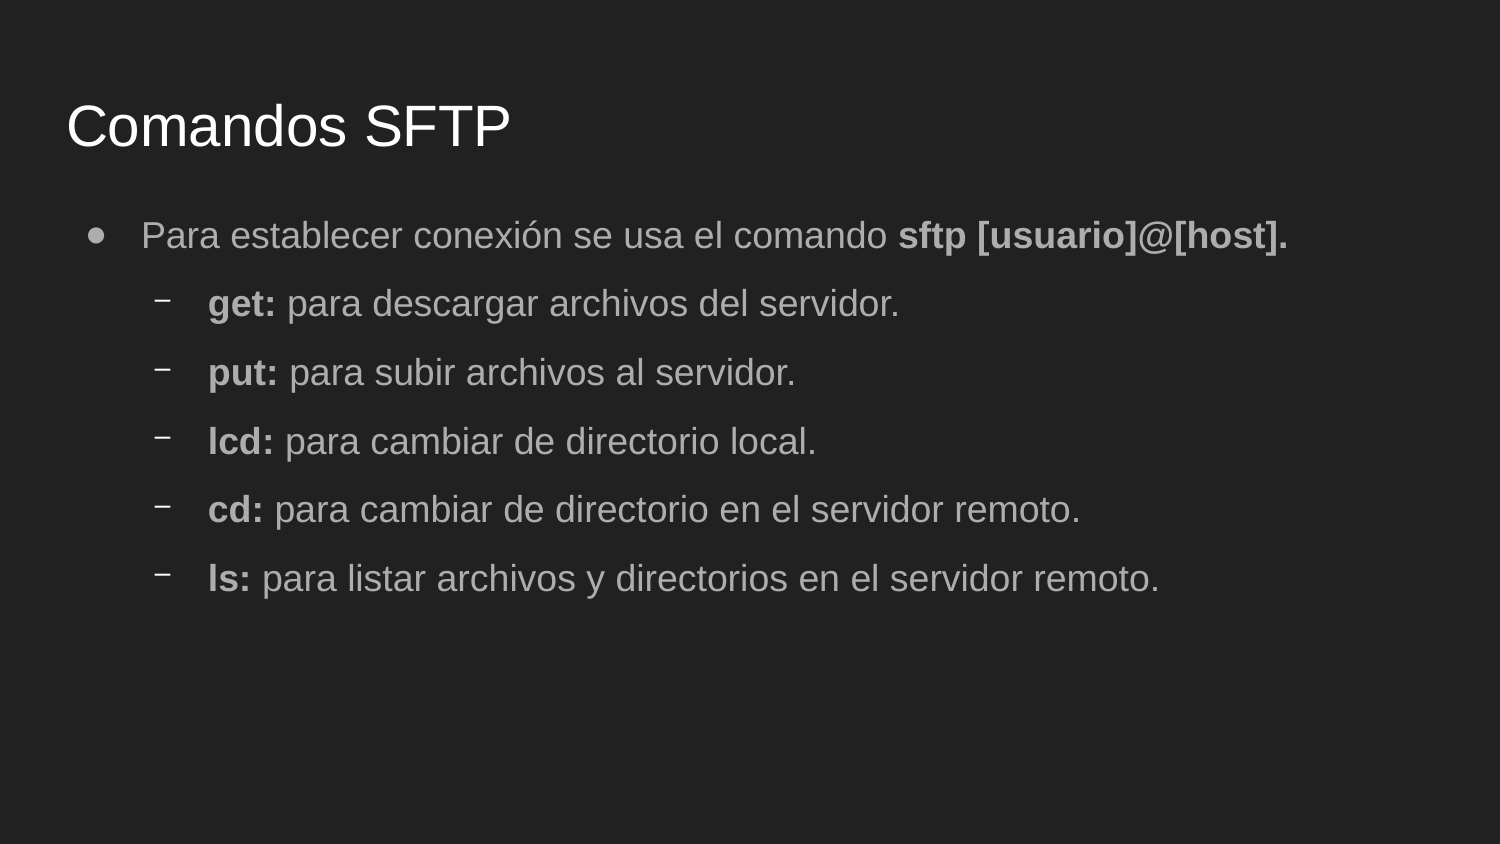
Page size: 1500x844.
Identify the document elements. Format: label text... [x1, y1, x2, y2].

list Para establecer conexión se usa el comando sftp [usuario]@[host]. get: para descargar archivos del servidor. put: para subir archivos al servidor. lcd: para cambiar de directorio local. cd: para cambiar de directorio en el servidor remoto. ls: para listar archivos y directorios en el servidor remoto. [51, 189, 1441, 750]
title Comandos SFTP [51, 72, 1449, 167]
